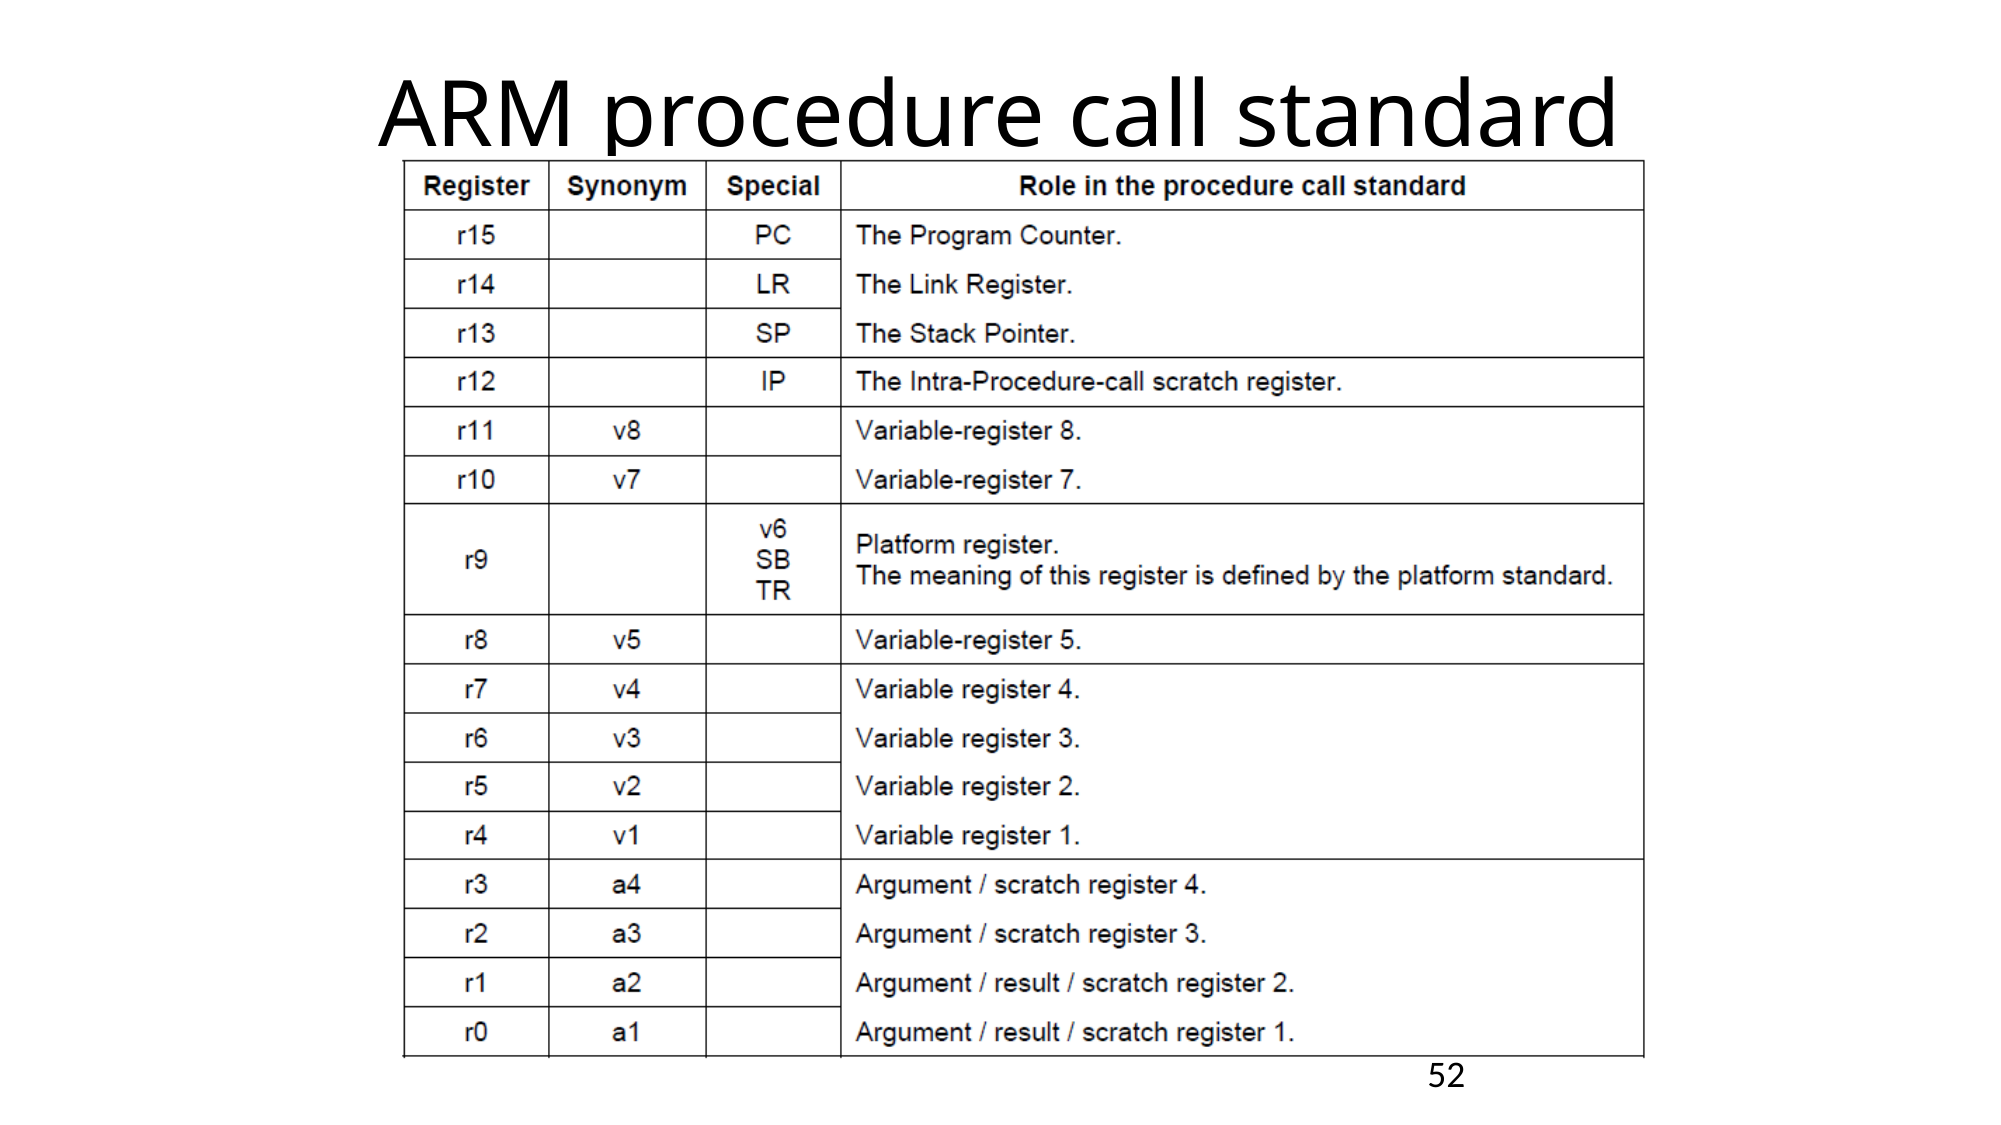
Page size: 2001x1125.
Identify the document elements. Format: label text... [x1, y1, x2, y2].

slide_number <number> [1412, 1042, 1863, 1103]
title ARM procedure call standard [137, 59, 1863, 170]
picture [401, 156, 1649, 1061]
